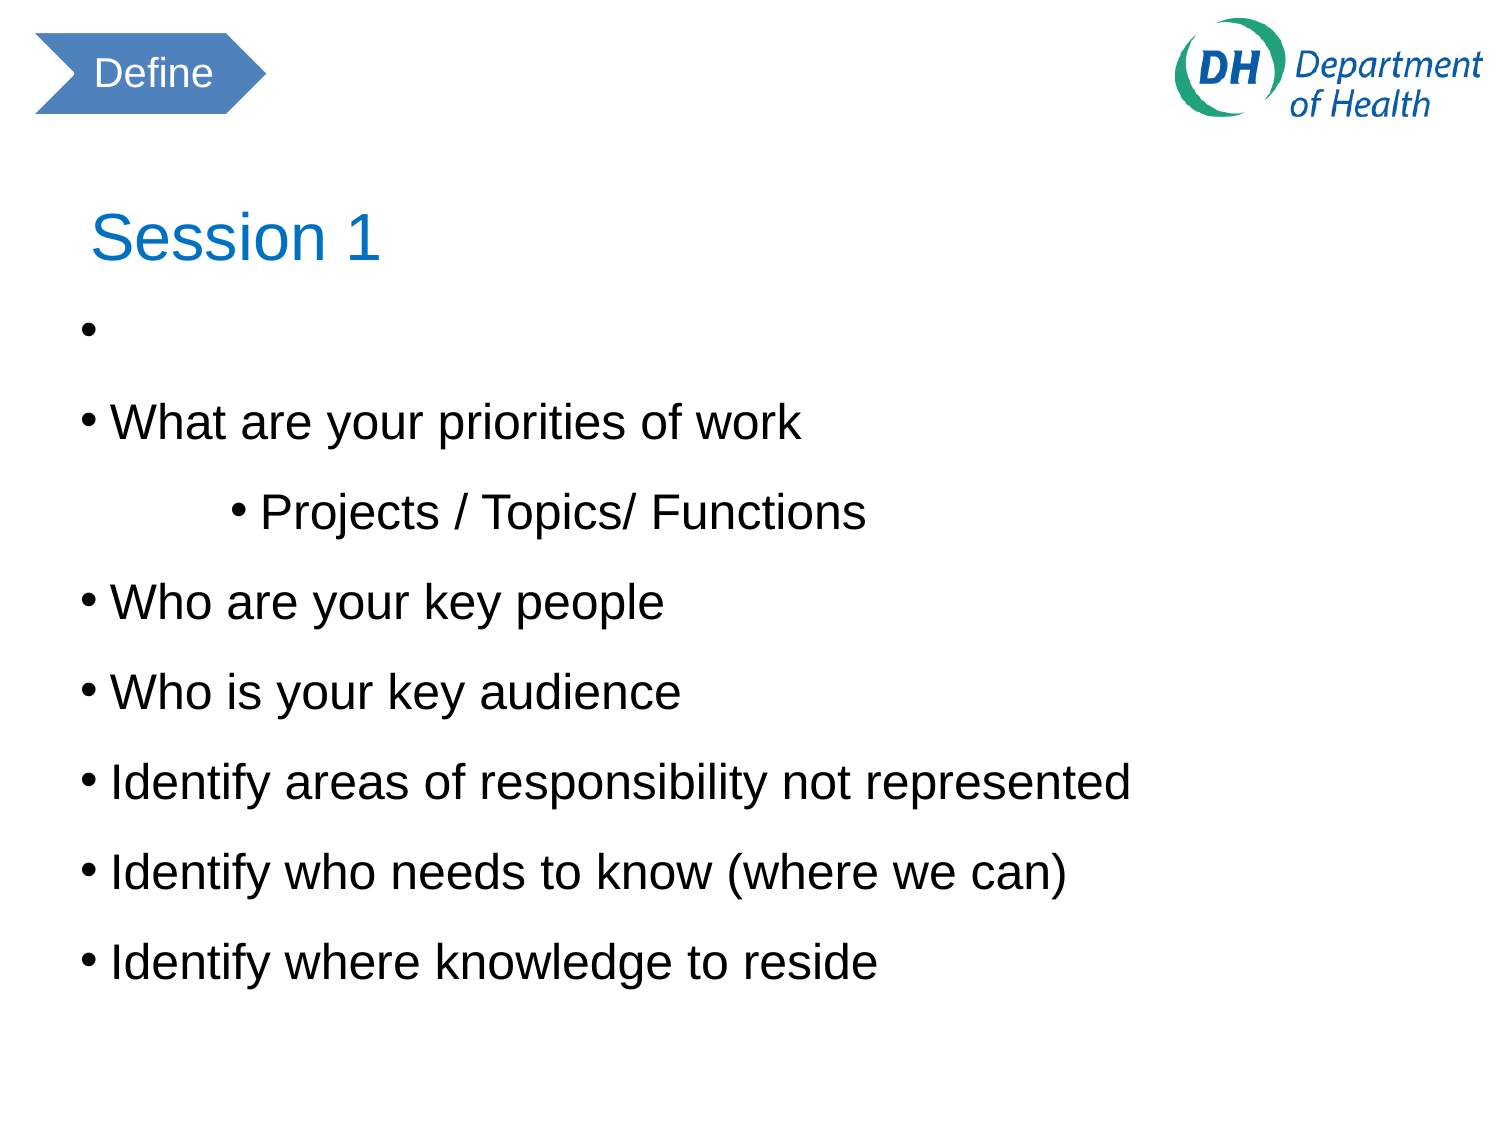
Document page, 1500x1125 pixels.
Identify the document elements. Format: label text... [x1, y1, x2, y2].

title Session 1 [75, 186, 1426, 374]
picture [1175, 19, 1483, 117]
text_box What are your priorities of work Projects / Topics/ Functions Who are your key people Who is your key audience Identify areas of responsibility not represented Identify who needs to know (where we can) Identify where knowledge to reside [65, 292, 1329, 997]
text_box Define [29, 30, 270, 117]
